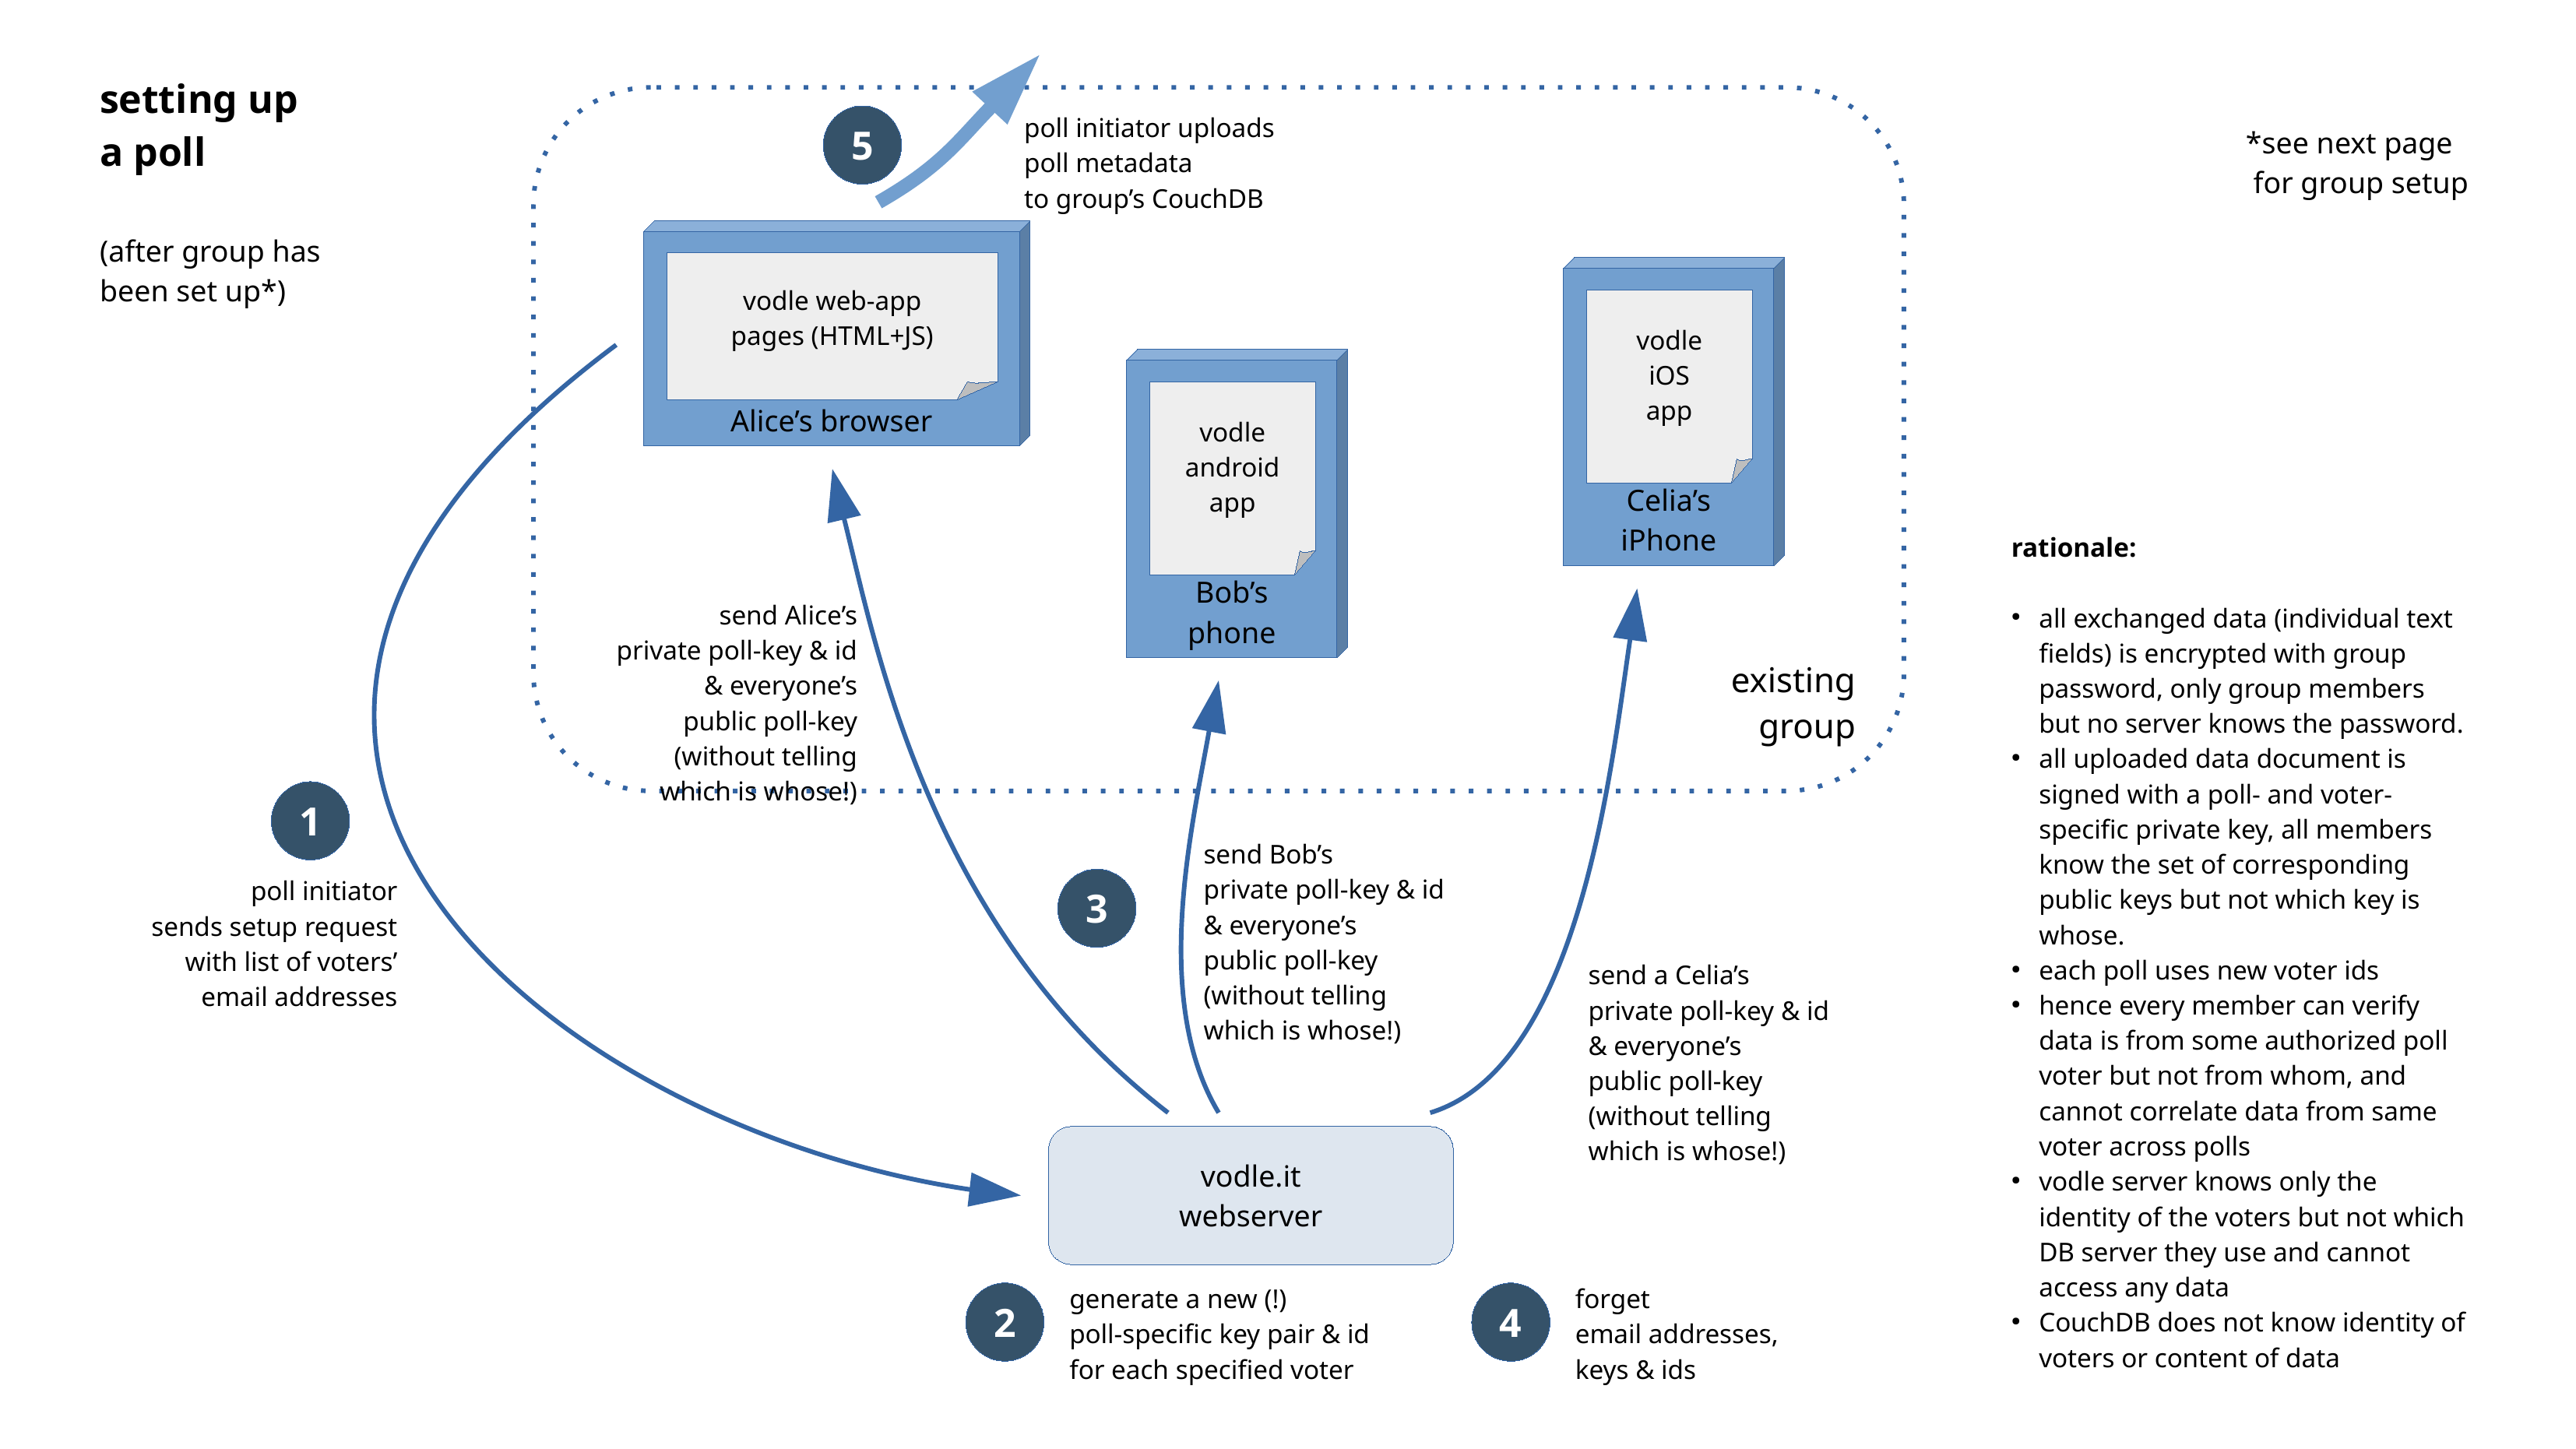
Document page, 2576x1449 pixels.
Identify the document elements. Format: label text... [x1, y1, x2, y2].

text_box poll initiator uploads poll metadata to group’s CouchDB [1012, 104, 1329, 260]
text_box send a Celia’s private poll-key & id & everyone’s public poll-key (without telling which is whose!) [1576, 951, 1916, 1136]
text_box 1 [271, 781, 350, 860]
text_box 3 [1057, 869, 1136, 948]
text_box generate a new (!) poll-specific key pair & id for each specified voter [1057, 1275, 1449, 1373]
text_box forget email addresses, keys & ids [1564, 1275, 1955, 1373]
text_box *see next page for group setup [2234, 116, 2525, 290]
text_box vodle.it webserver [1048, 1126, 1454, 1265]
text_box send Bob’s private poll-key & id & everyone’s public poll-key (without telling which is whose!) [1191, 830, 1532, 1015]
text_box 4 [1471, 1282, 1550, 1362]
text_box send Alice’s private poll-key & id & everyone’s public poll-key (without telling which is whose!) [530, 591, 870, 776]
text_box rationale: all exchanged data (individual text fields) is encrypted with group password, only group members but no server knows the password. all uploaded data document is signed with a poll- and voter-specific private key, all members know the set of corresponding public keys but not which key is whose. each poll uses new voter ids hence every member can verify data is from some authorized poll voter but not from whom, and cannot correlate data from same voter across polls vodle server knows only the identity of the voters but not which DB server they use and cannot access any data CouchDB does not know identity of voters or content of data [2000, 523, 2479, 1334]
text_box setting up a poll (after group has been set up*) [88, 65, 382, 378]
text_box 2 [966, 1282, 1044, 1362]
text_box poll initiator sends setup request with list of voters’ email addresses [69, 867, 410, 1053]
text_box 5 [823, 106, 902, 185]
text_box existing group [533, 87, 1904, 791]
